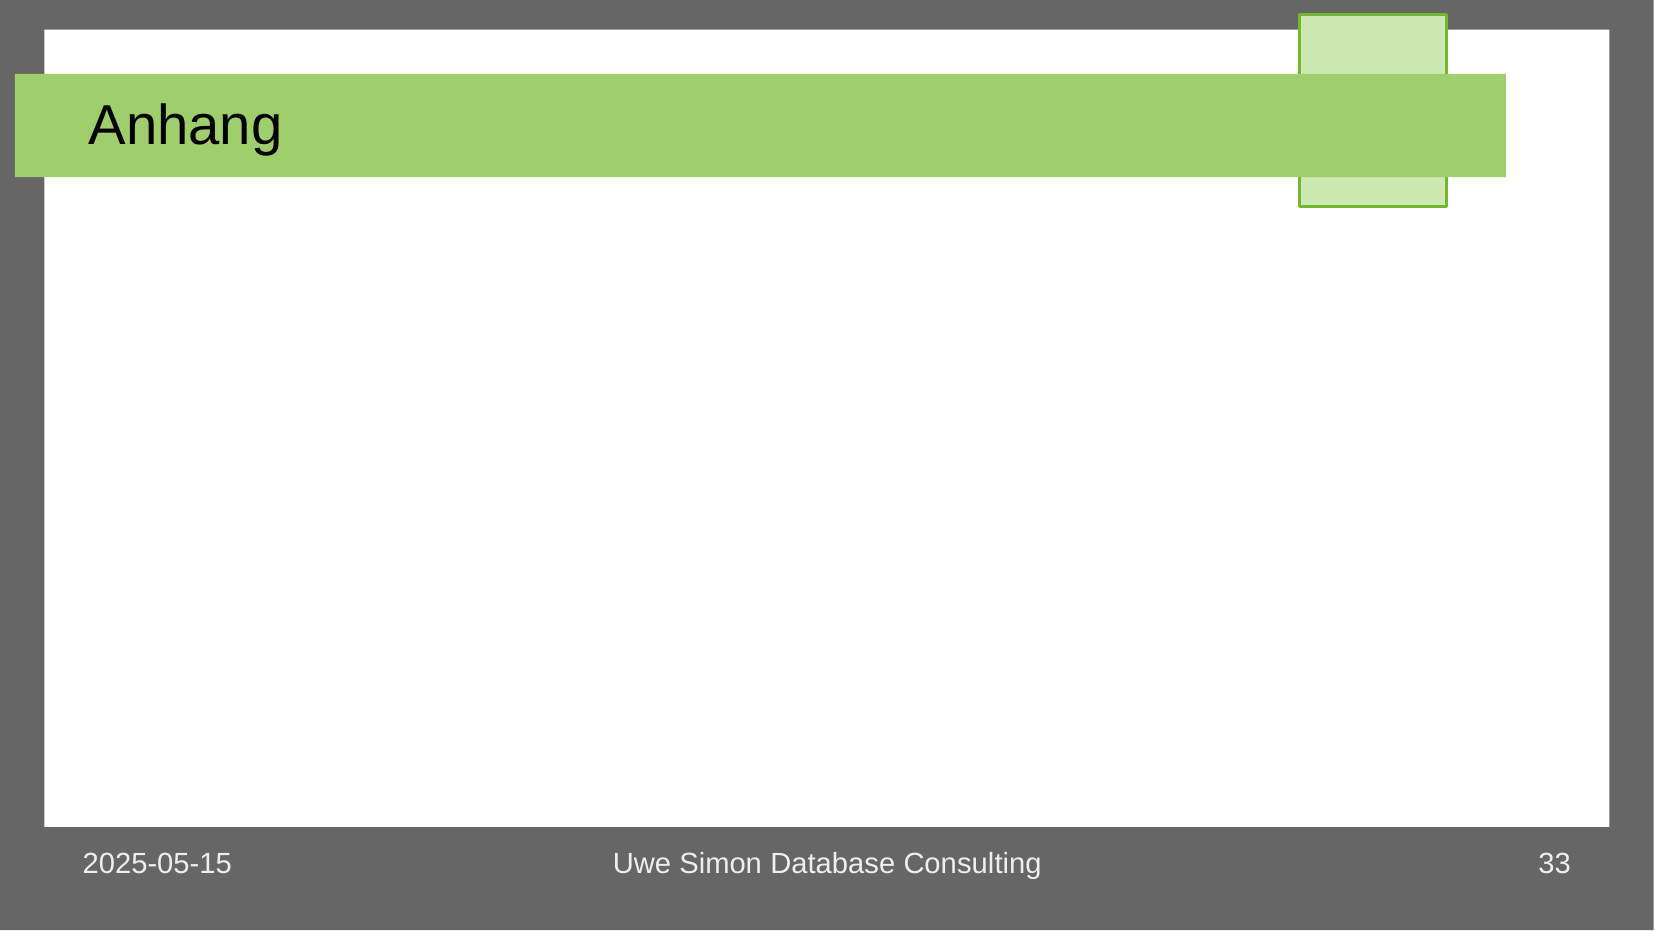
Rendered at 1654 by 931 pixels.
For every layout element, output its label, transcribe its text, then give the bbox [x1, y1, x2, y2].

title Anhang [88, 73, 1506, 178]
